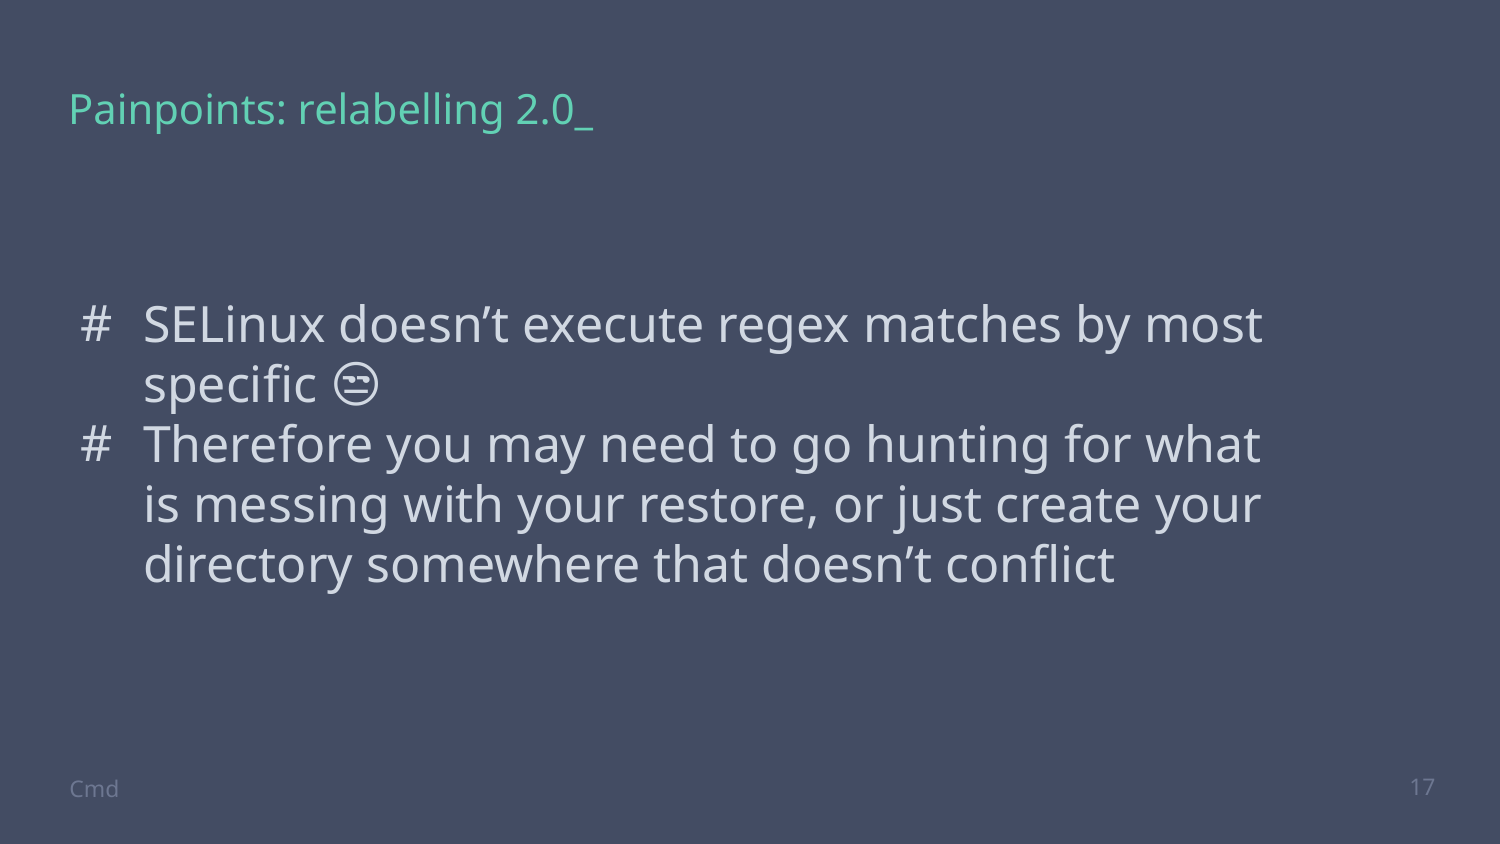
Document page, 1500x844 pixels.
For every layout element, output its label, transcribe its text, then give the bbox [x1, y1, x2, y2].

title Painpoints: relabelling 2.0_ [53, 68, 1451, 162]
slide_number <number> [1360, 766, 1451, 811]
list SELinux doesn’t execute regex matches by most specific 😒 Therefore you may need to go hunting for what is messing with your restore, or just create your directory somewhere that doesn’t conflict [53, 162, 1300, 723]
